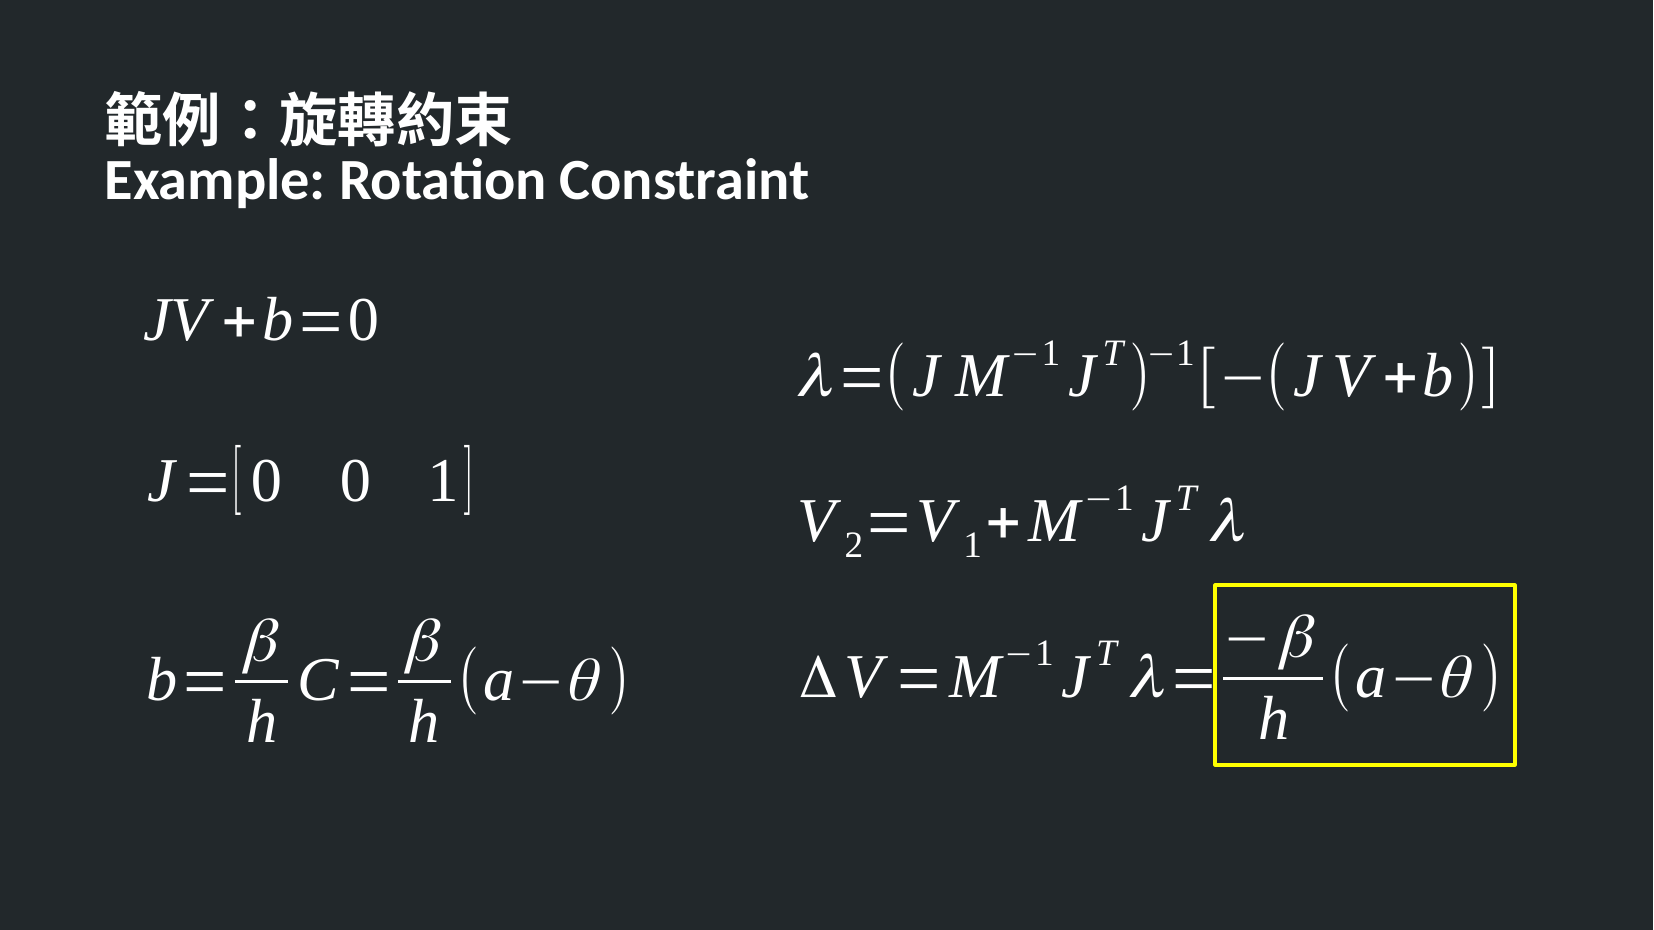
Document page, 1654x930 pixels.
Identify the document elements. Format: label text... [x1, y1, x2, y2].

chart [135, 284, 386, 354]
chart [791, 477, 1254, 565]
chart [791, 612, 1215, 753]
text_box 範例：旋轉約束 Example: Rotation Constraint [90, 90, 1381, 239]
chart [788, 332, 1504, 415]
text_box [1215, 585, 1516, 766]
chart [139, 616, 636, 757]
chart [139, 441, 482, 519]
